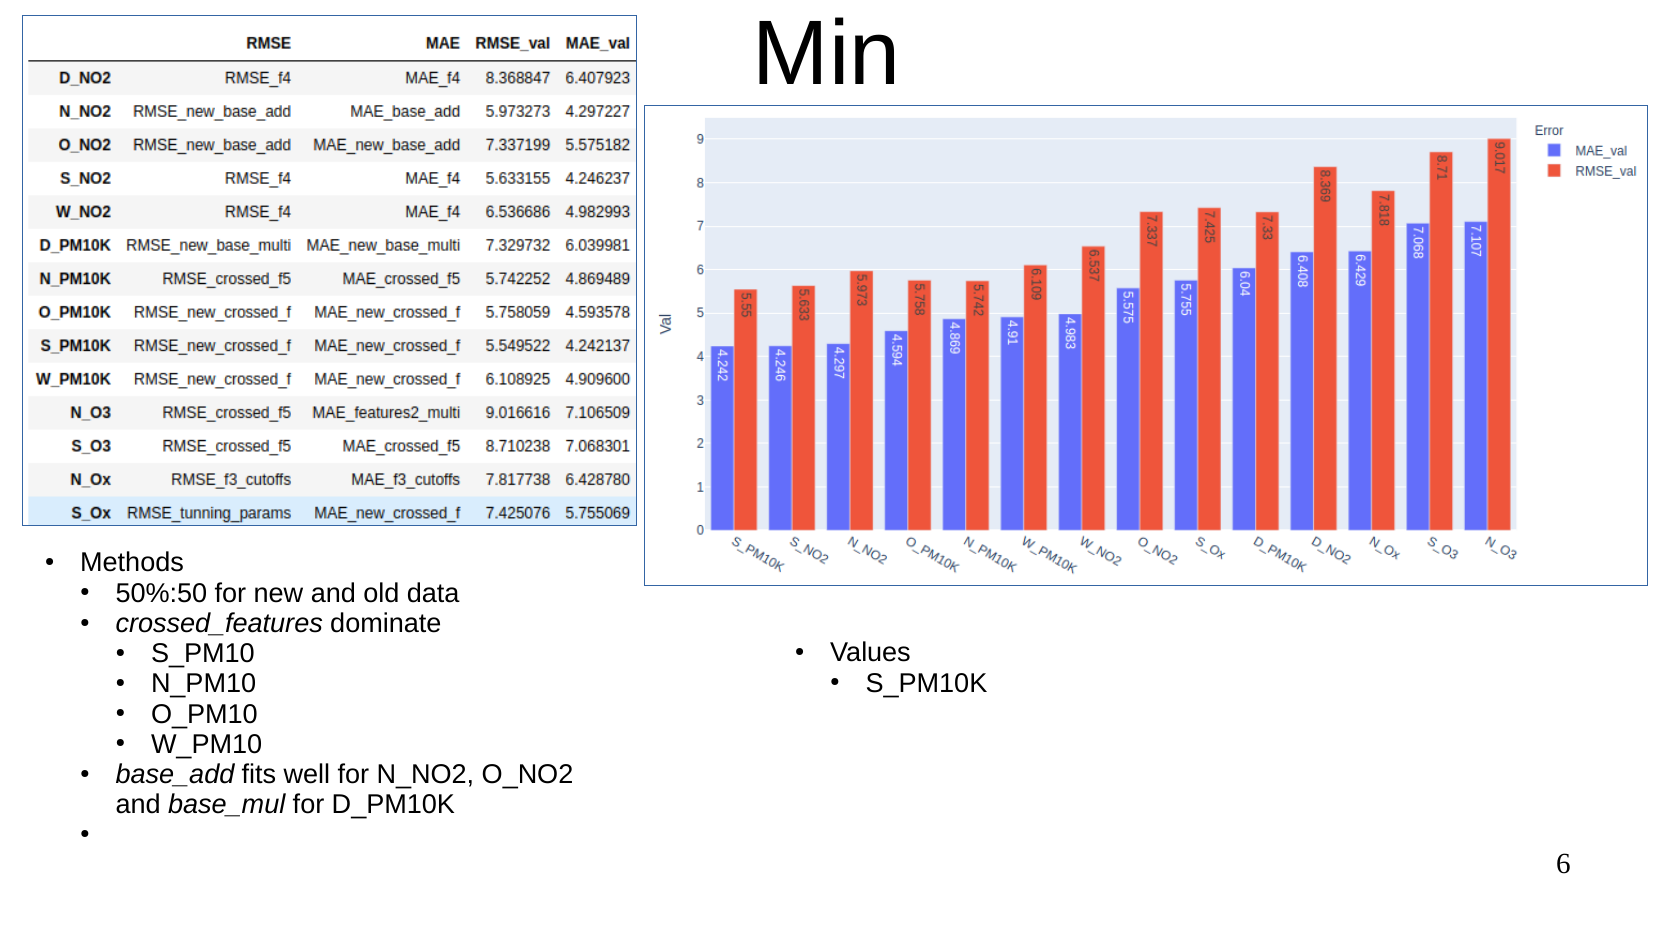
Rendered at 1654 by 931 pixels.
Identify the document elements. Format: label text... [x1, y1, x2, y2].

title Min [82, 1, 1571, 106]
picture [644, 104, 1648, 586]
picture [22, 14, 637, 526]
text_box Methods 50%:50 for new and old data crossed_features dominate S_PM10 N_PM10 O_PM10 W_PM10 base_add fits well for N_NO2, O_NO2 and base_mul for D_PM10K [30, 540, 616, 858]
text_box Values S_PM10K [780, 630, 1381, 706]
